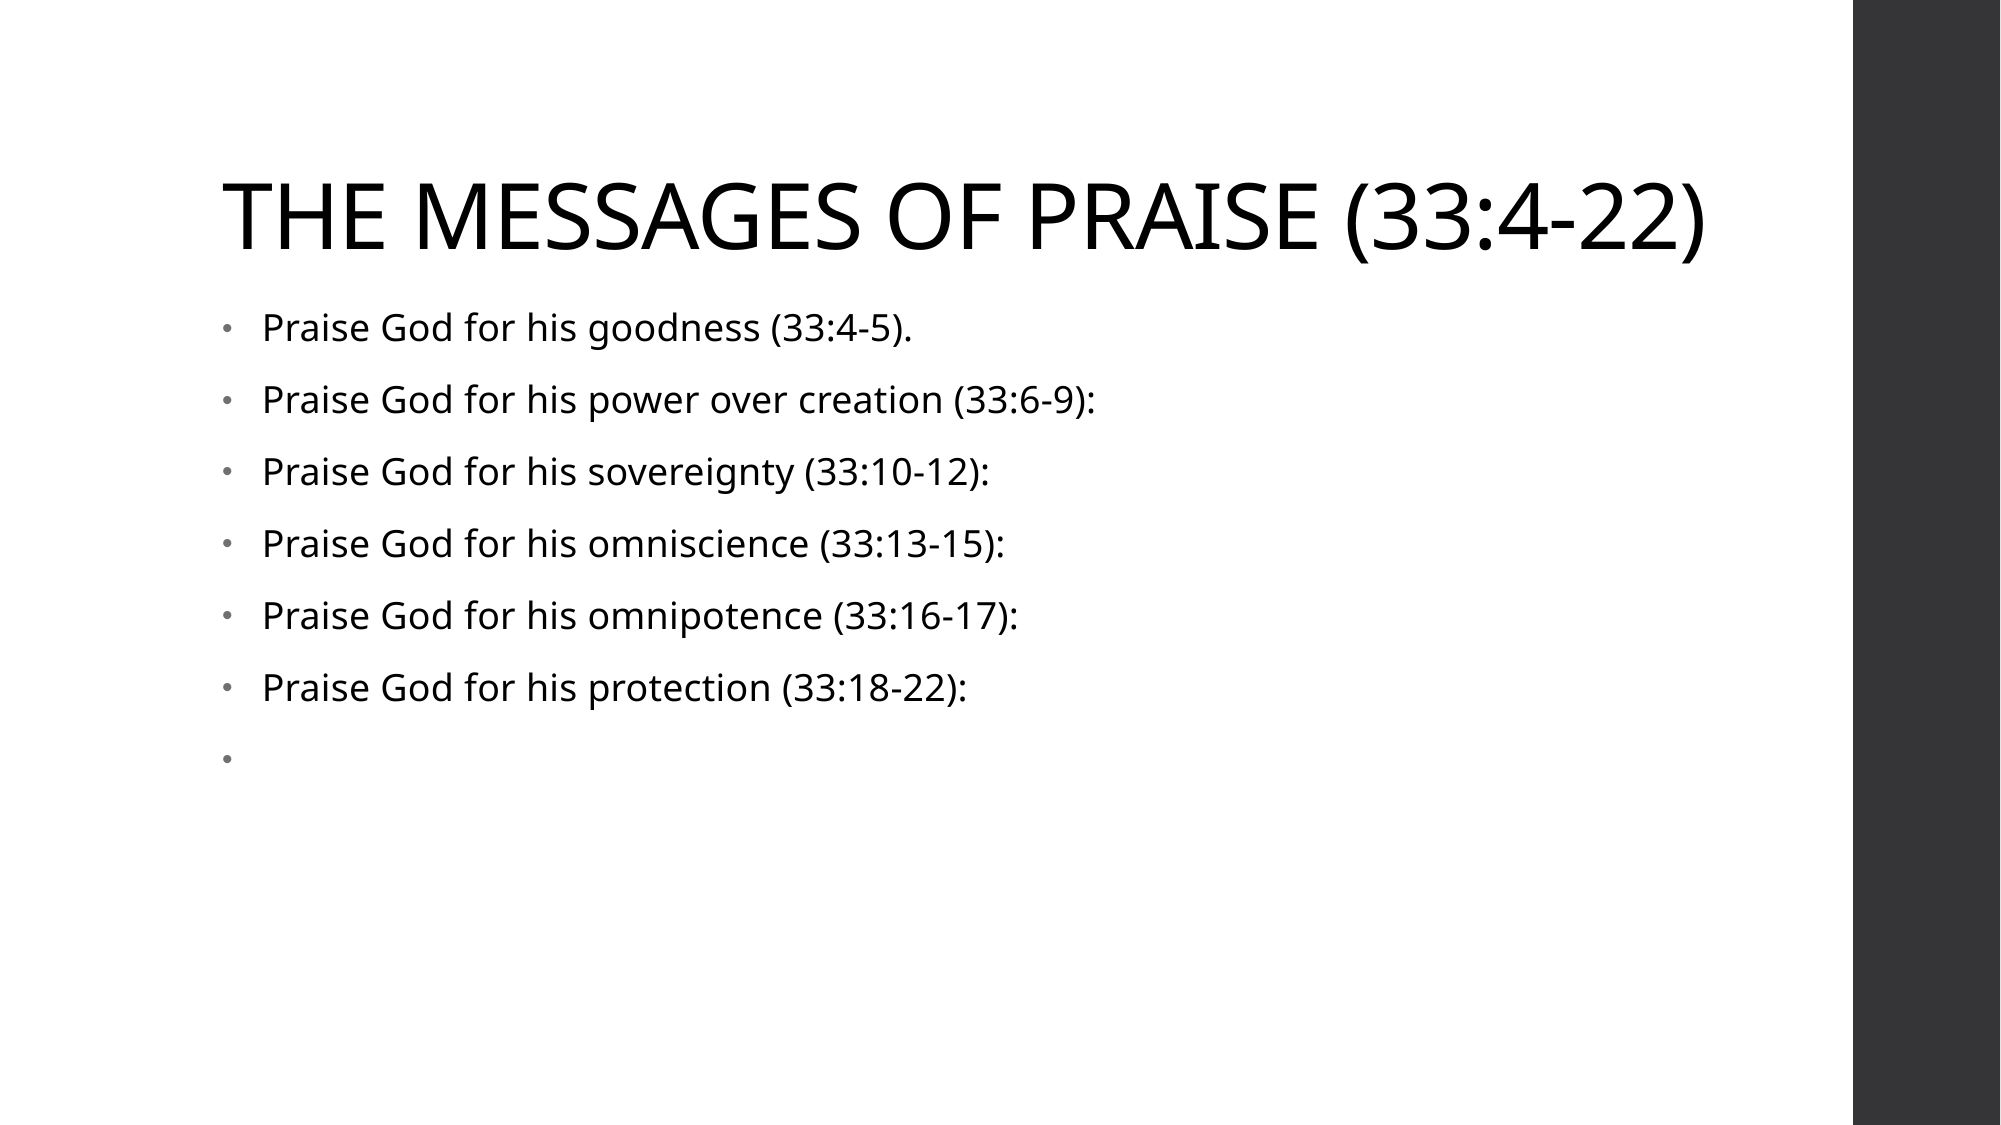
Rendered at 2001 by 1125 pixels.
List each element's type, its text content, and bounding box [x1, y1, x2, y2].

title THE MESSAGES OF PRAISE (33:4-22) [206, 60, 1797, 278]
list Praise God for his goodness (33:4-5). Praise God for his power over creation (33:6-9): Praise God for his sovereignty (33:10-12): Praise God for his omniscience (33:13-15): Praise God for his omnipotence (33:16-17): Praise God for his protection (33:18-22): [206, 299, 1617, 1014]
